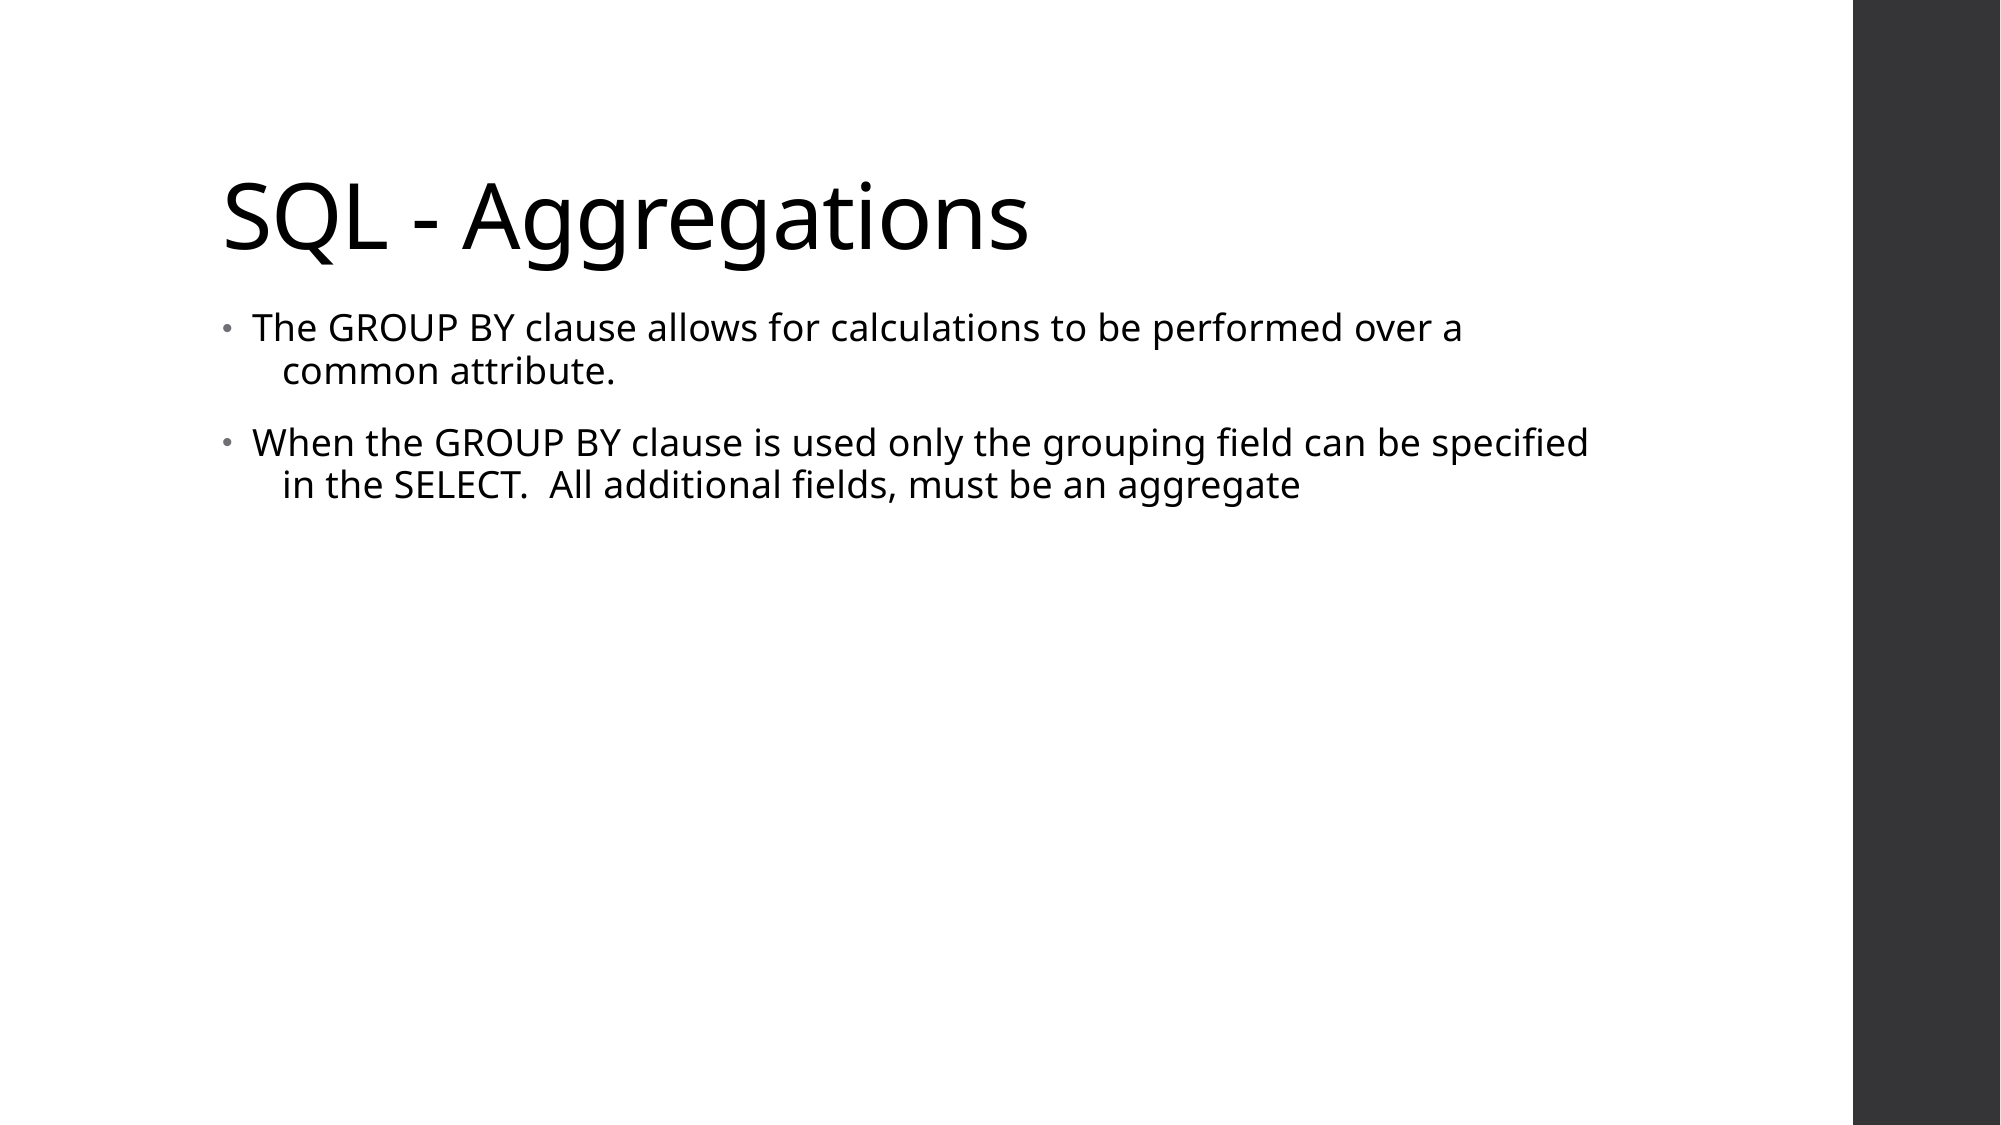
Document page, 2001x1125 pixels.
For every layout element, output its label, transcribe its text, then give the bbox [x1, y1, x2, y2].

title SQL - Aggregations [206, 60, 1797, 278]
list The GROUP BY clause allows for calculations to be performed over a common attribute. When the GROUP BY clause is used only the grouping field can be specified in the SELECT. All additional fields, must be an aggregate [206, 299, 1617, 1014]
